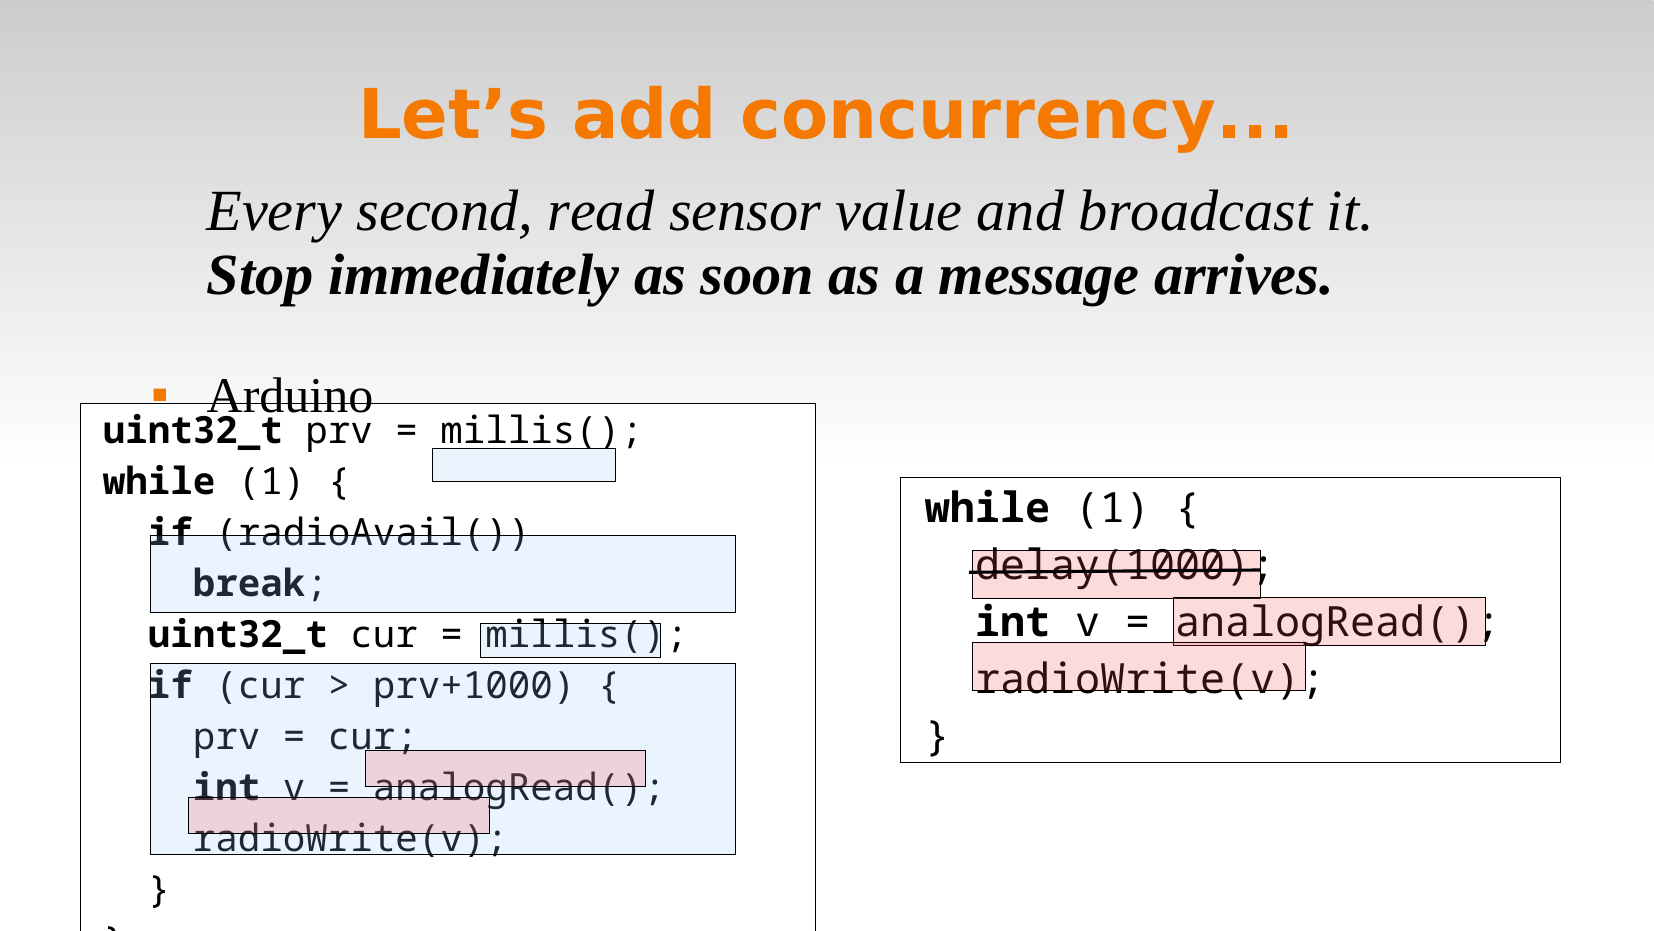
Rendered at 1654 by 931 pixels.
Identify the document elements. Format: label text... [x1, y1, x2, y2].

text_box [480, 623, 661, 658]
text_box [972, 572, 1486, 691]
text_box [150, 535, 736, 613]
text_box [432, 448, 616, 482]
text_box uint32_t prv = millis(); while (1) { if (radioAvail()) break; uint32_t cur = millis(); if (cur > prv+1000) { prv = cur; int v = analogRead(); radioWrite(v); } } [80, 444, 816, 924]
text_box [972, 550, 1261, 570]
title Let’s add concurrency... [82, 37, 1571, 193]
text_box [150, 851, 736, 855]
list Every second, read sensor value and broadcast it. Stop immediately as soon as a message arrives. [82, 177, 1538, 338]
text_box while (1) { delay(1000); int v = analogRead(); radioWrite(v); } [900, 499, 1561, 742]
text_box [365, 750, 646, 787]
text_box [188, 797, 490, 834]
list Arduino [82, 368, 809, 851]
